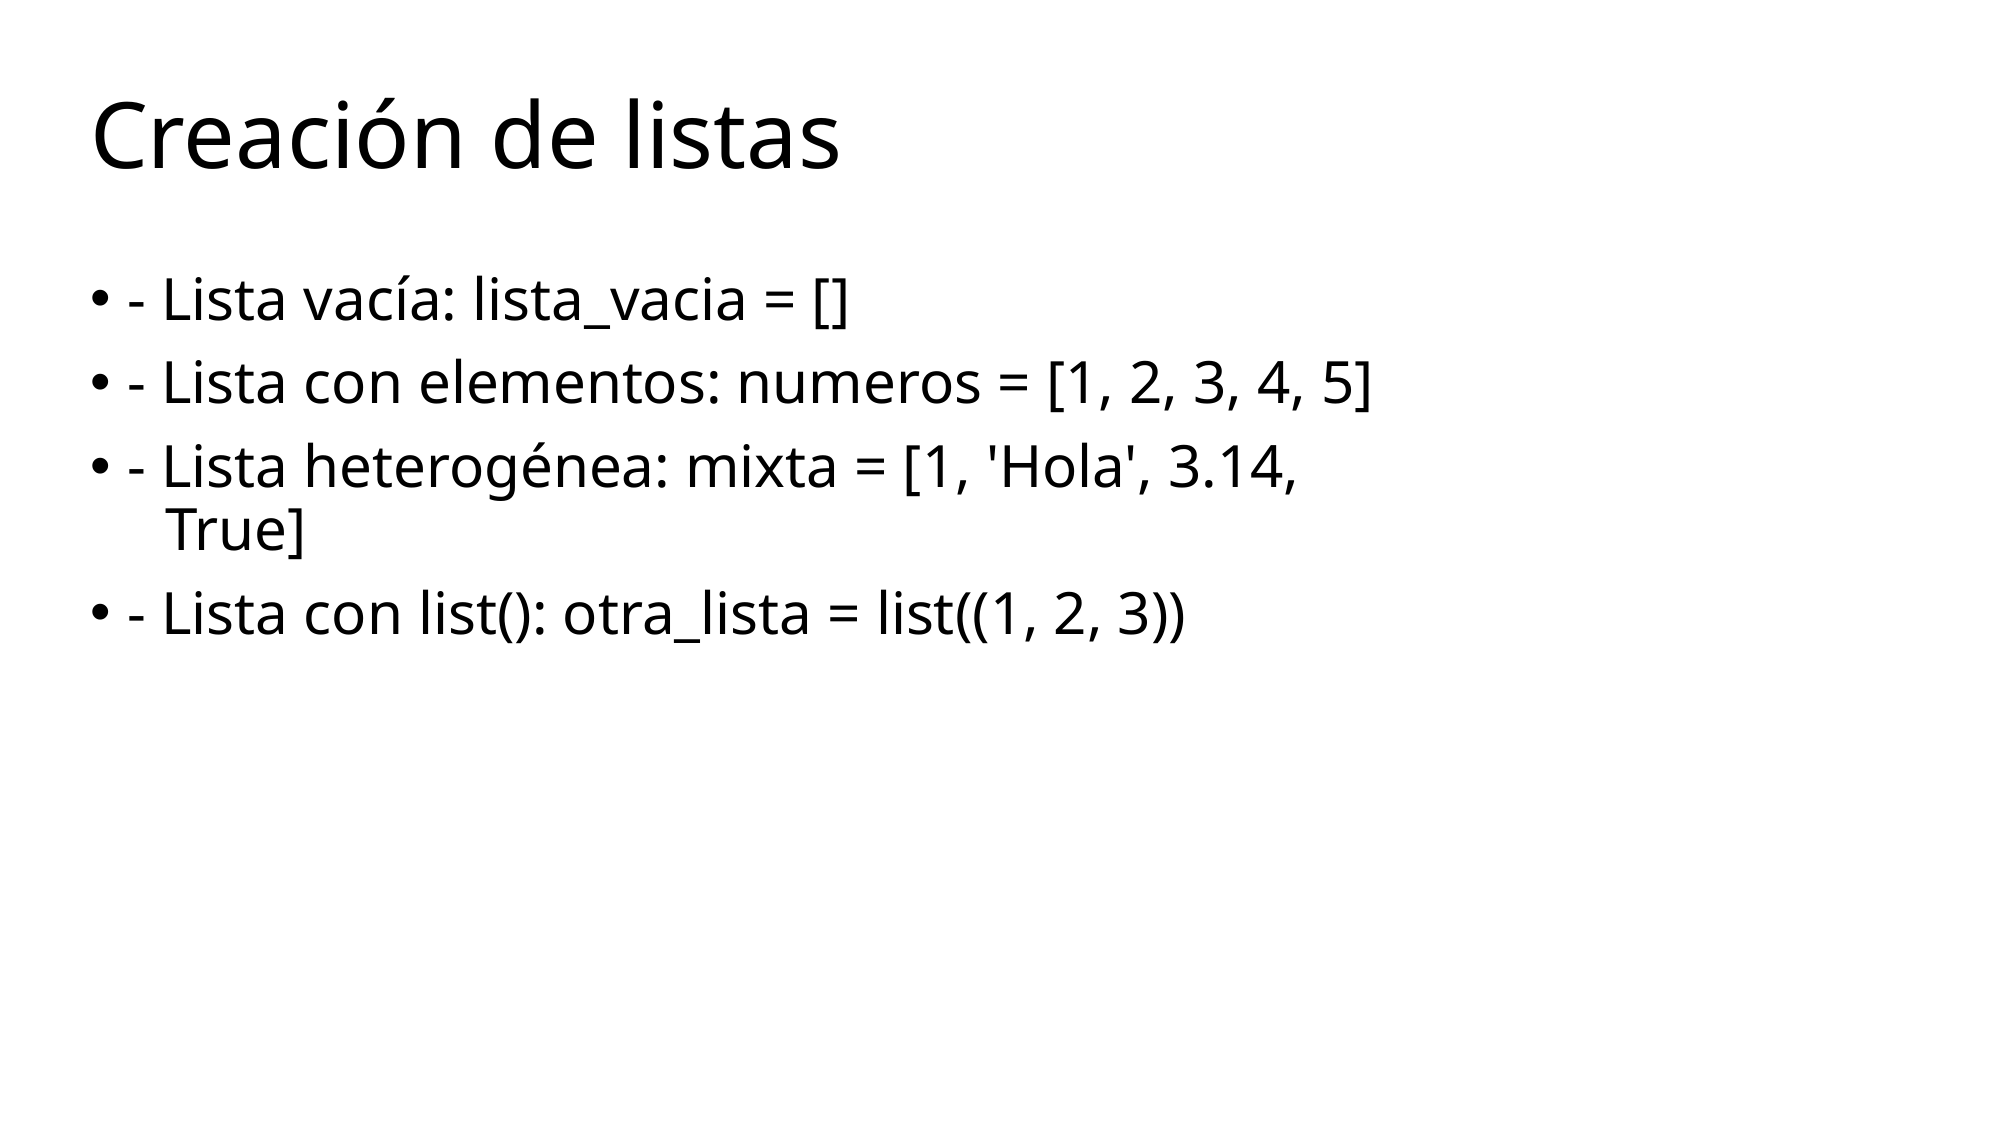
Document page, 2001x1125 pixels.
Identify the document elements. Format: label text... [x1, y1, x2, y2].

list - Lista vacía: lista_vacia = [] - Lista con elementos: numeros = [1, 2, 3, 4, 5] - Lista heterogénea: mixta = [1, 'Hola', 3.14, True] - Lista con list(): otra_lista = list((1, 2, 3)) [75, 262, 1426, 1005]
title Creación de listas [75, 45, 1426, 233]
